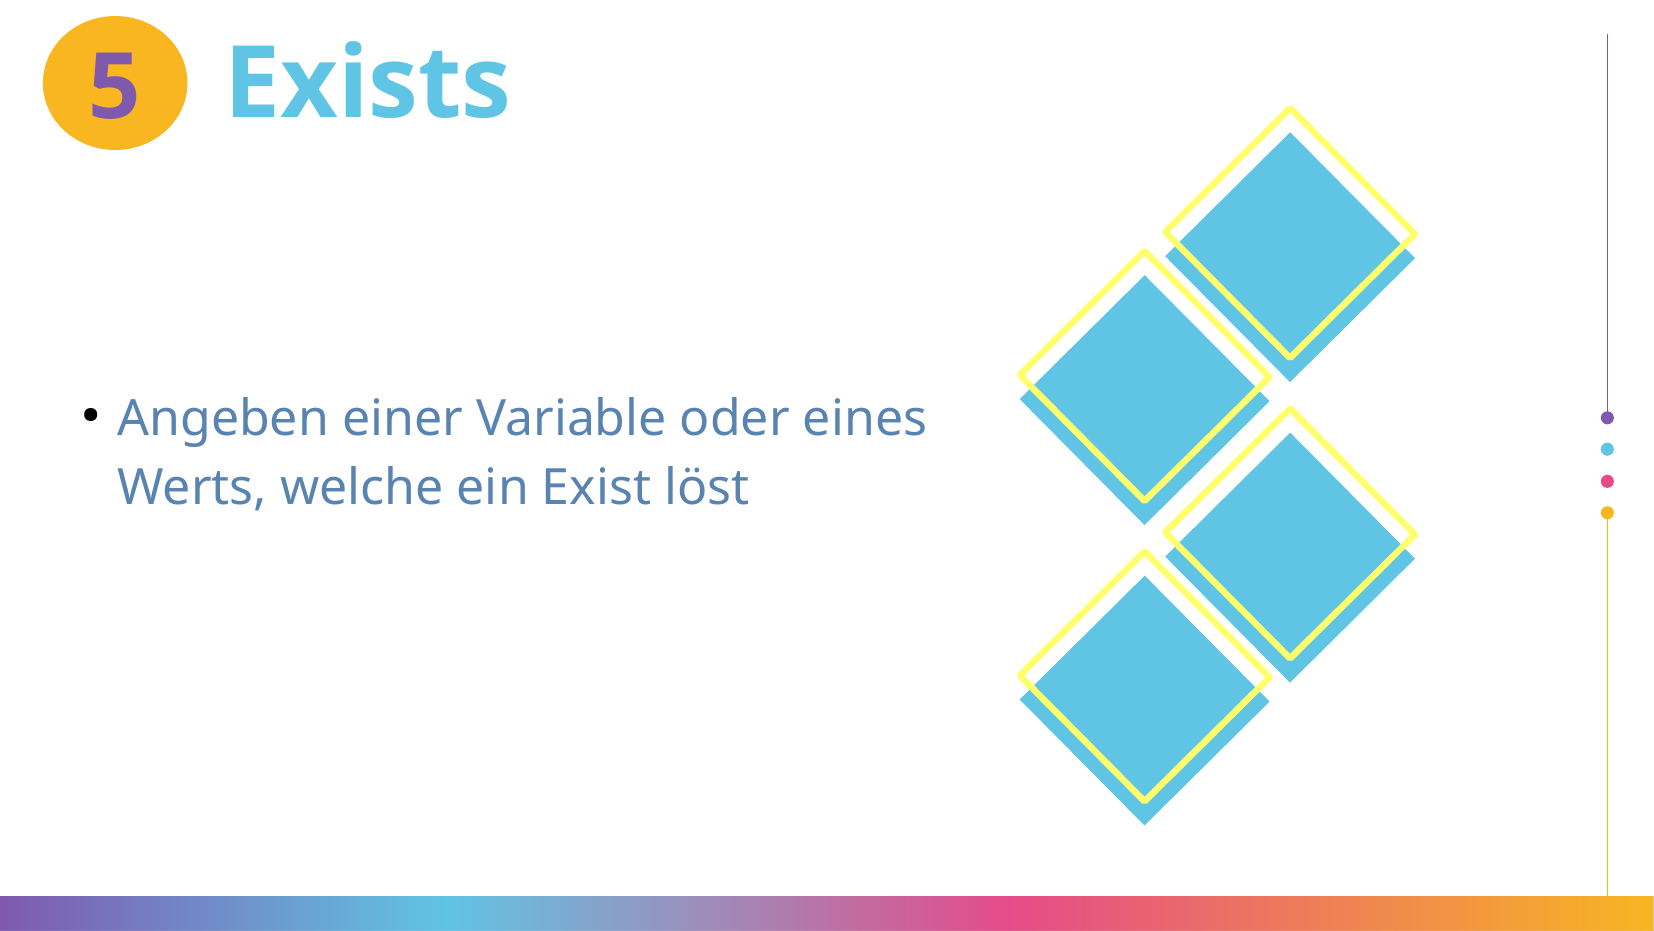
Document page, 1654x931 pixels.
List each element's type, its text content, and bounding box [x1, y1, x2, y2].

text_box Angeben einer Variable oder eines Werts, welche ein Exist löst [67, 375, 949, 665]
title Exists [224, 10, 863, 301]
picture [0, 896, 1654, 931]
text_box 5 [42, 16, 188, 151]
